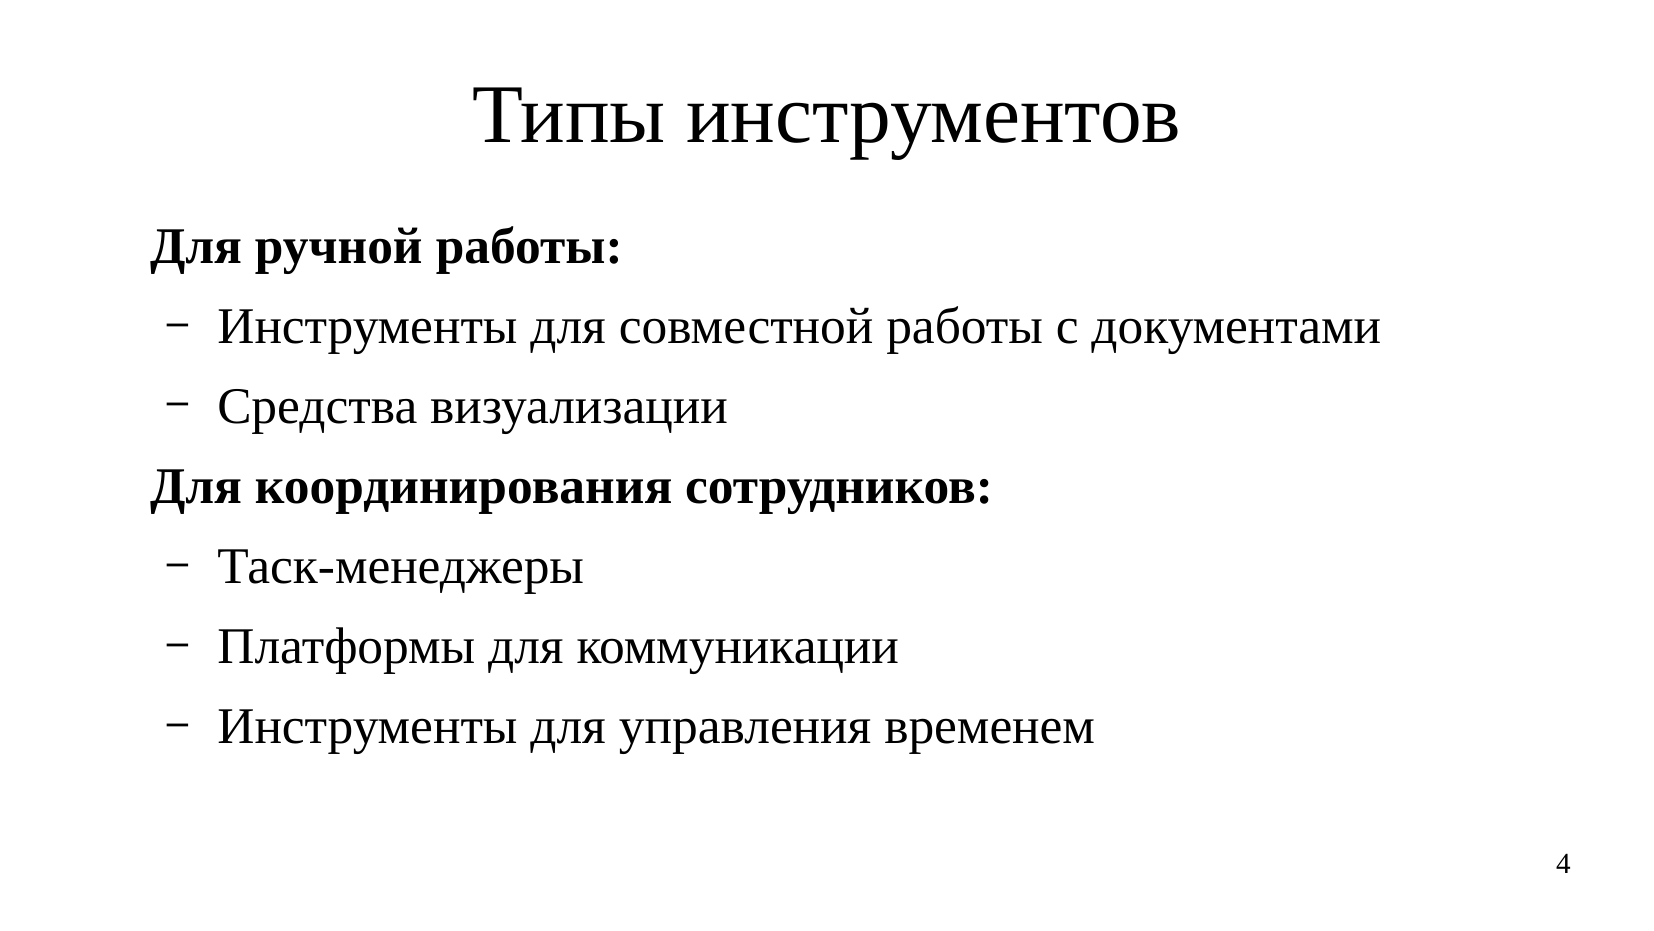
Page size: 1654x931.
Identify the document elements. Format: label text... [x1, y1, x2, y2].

title Типы инструментов [82, 37, 1571, 193]
list Для ручной работы: Инструменты для совместной работы с документами Средства визуализации Для координирования сотрудников: Таск-менеджеры Платформы для коммуникации Инструменты для управления временем [82, 217, 1571, 758]
